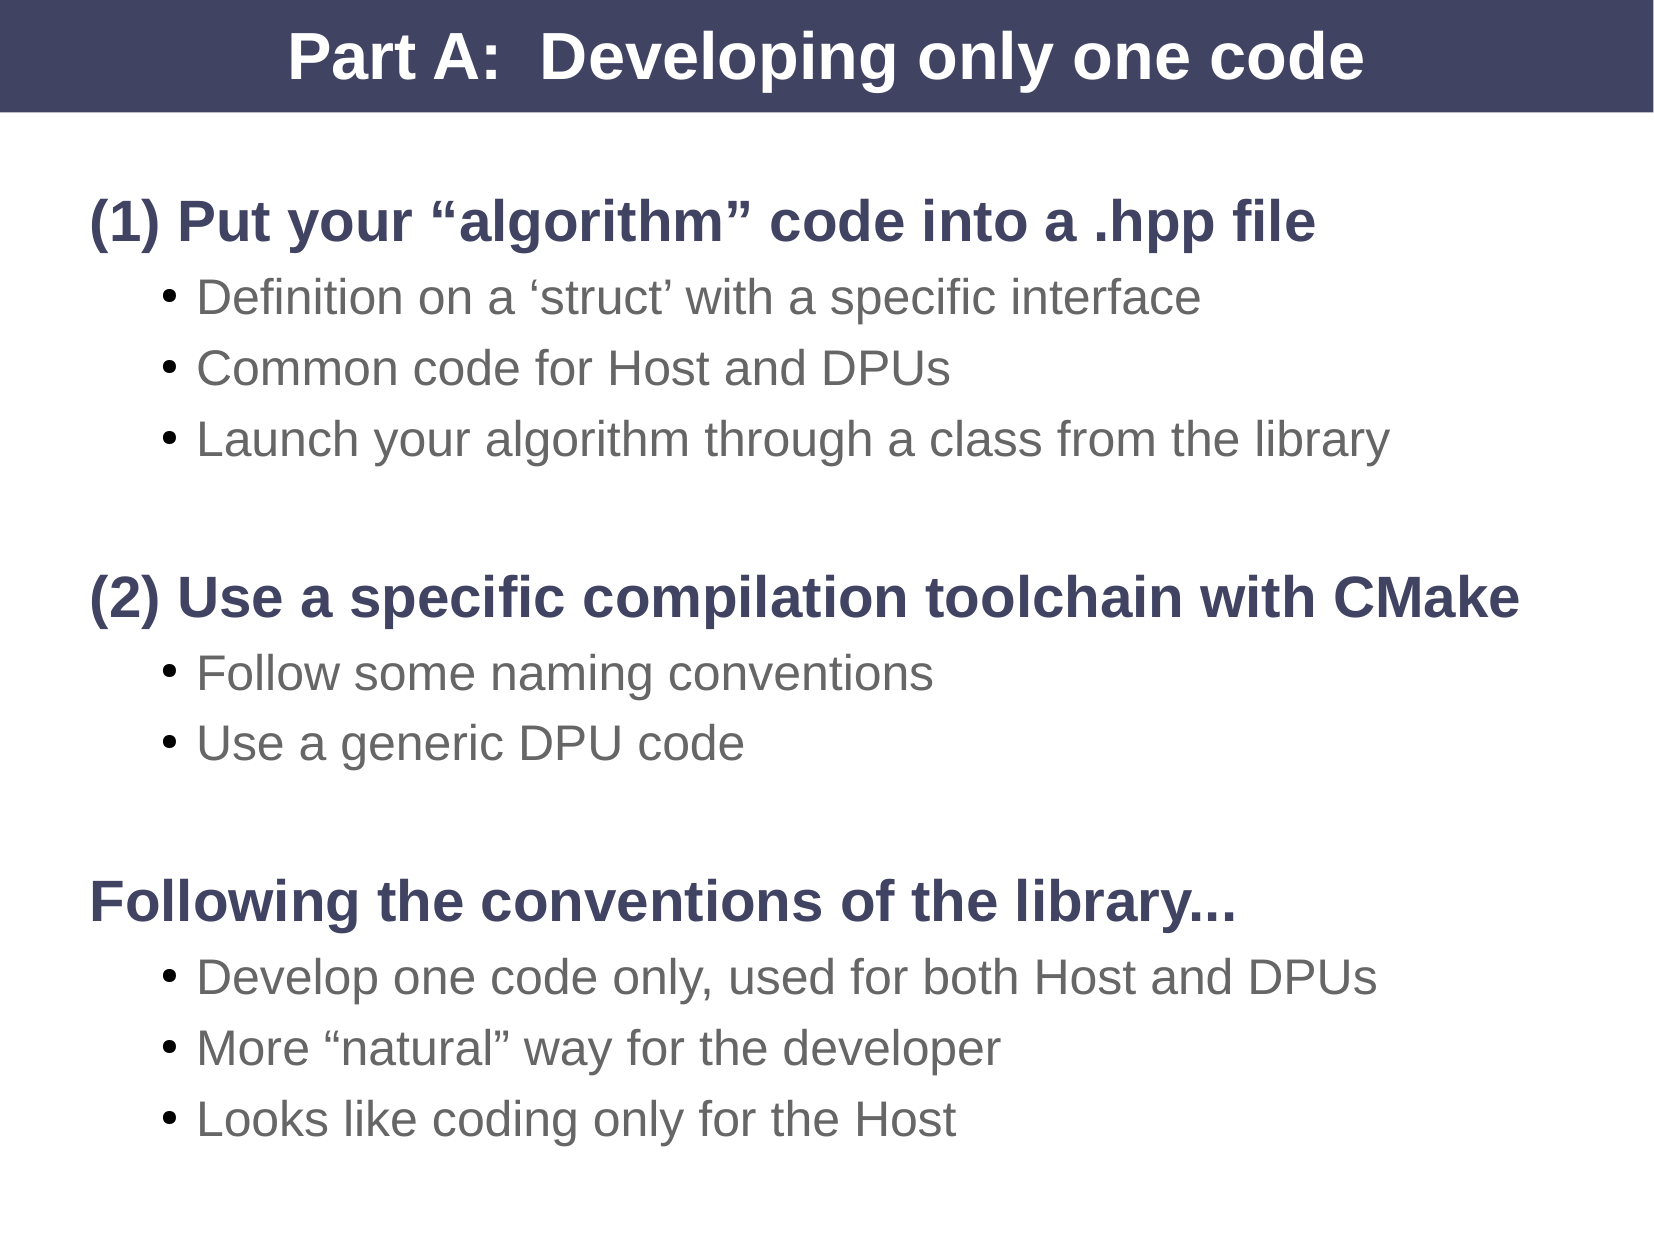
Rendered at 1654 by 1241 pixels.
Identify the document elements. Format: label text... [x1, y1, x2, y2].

text_box Part A: Developing only one code [0, 0, 1654, 113]
text_box (1) Put your “algorithm” code into a .hpp file Definition on a ‘struct’ with a specific interface Common code for Host and DPUs Launch your algorithm through a class from the library (2) Use a specific compilation toolchain with CMake Follow some naming conventions Use a generic DPU code Following the conventions of the library... Develop one code only, used for both Host and DPUs More “natural” way for the developer Looks like coding only for the Host [75, 181, 1619, 1155]
